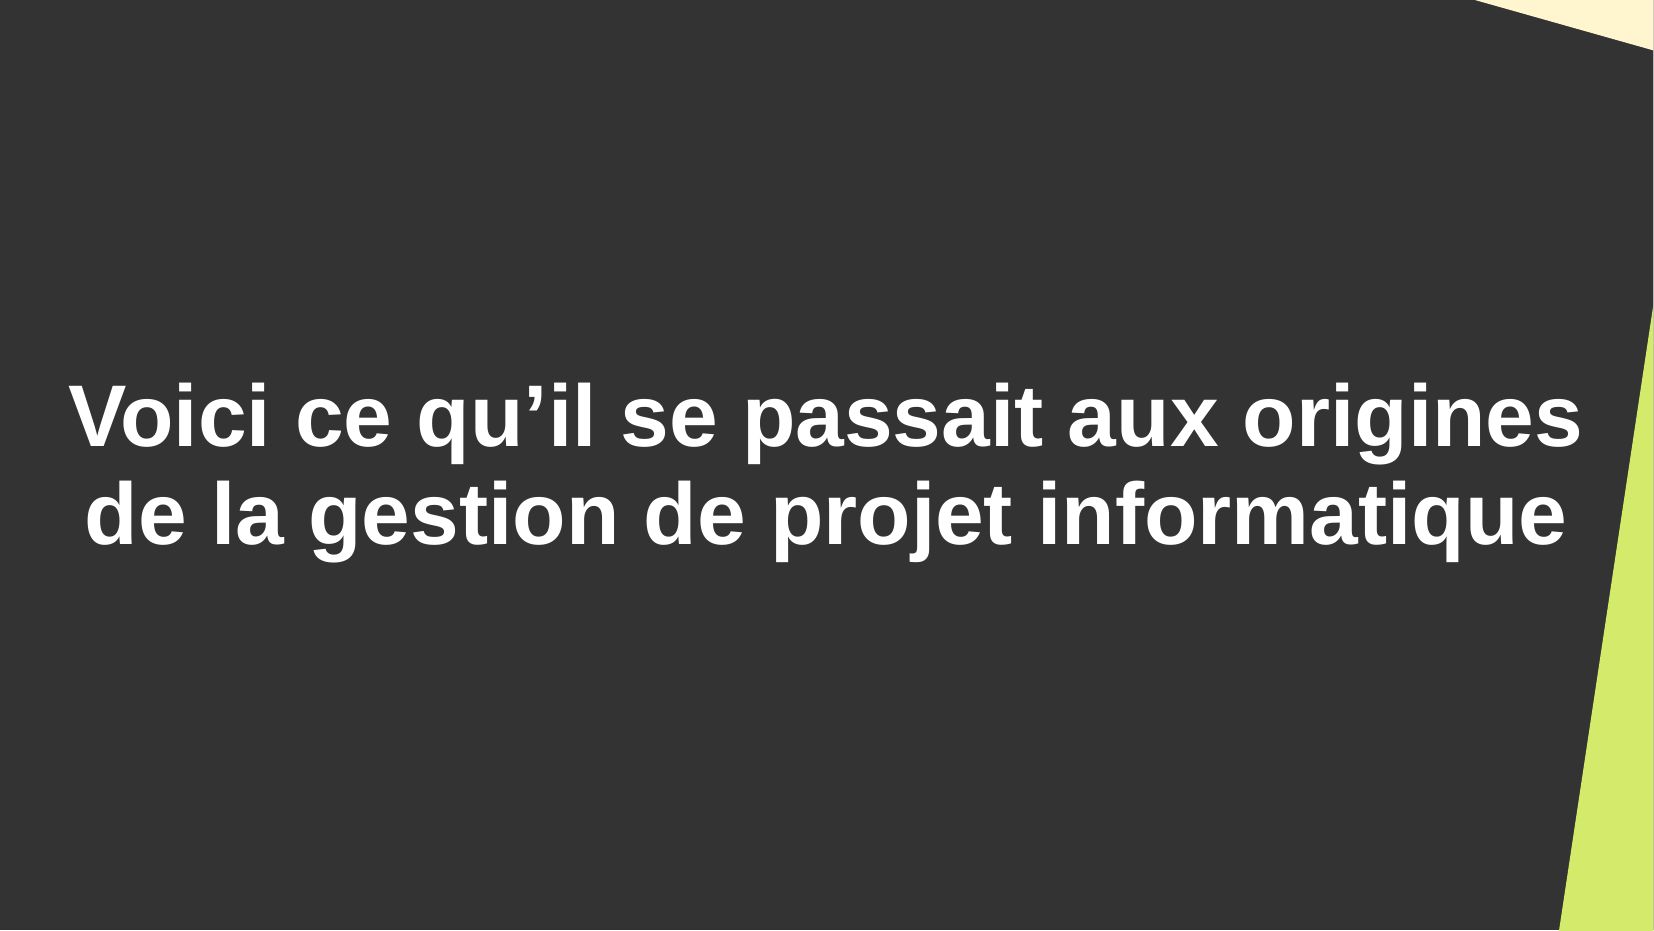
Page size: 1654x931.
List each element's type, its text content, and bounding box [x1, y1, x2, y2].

text_box [1474, 0, 1654, 51]
text_box [1558, 300, 1654, 931]
title Voici ce qu’il se passait aux origines de la gestion de projet informatique [31, 367, 1622, 563]
